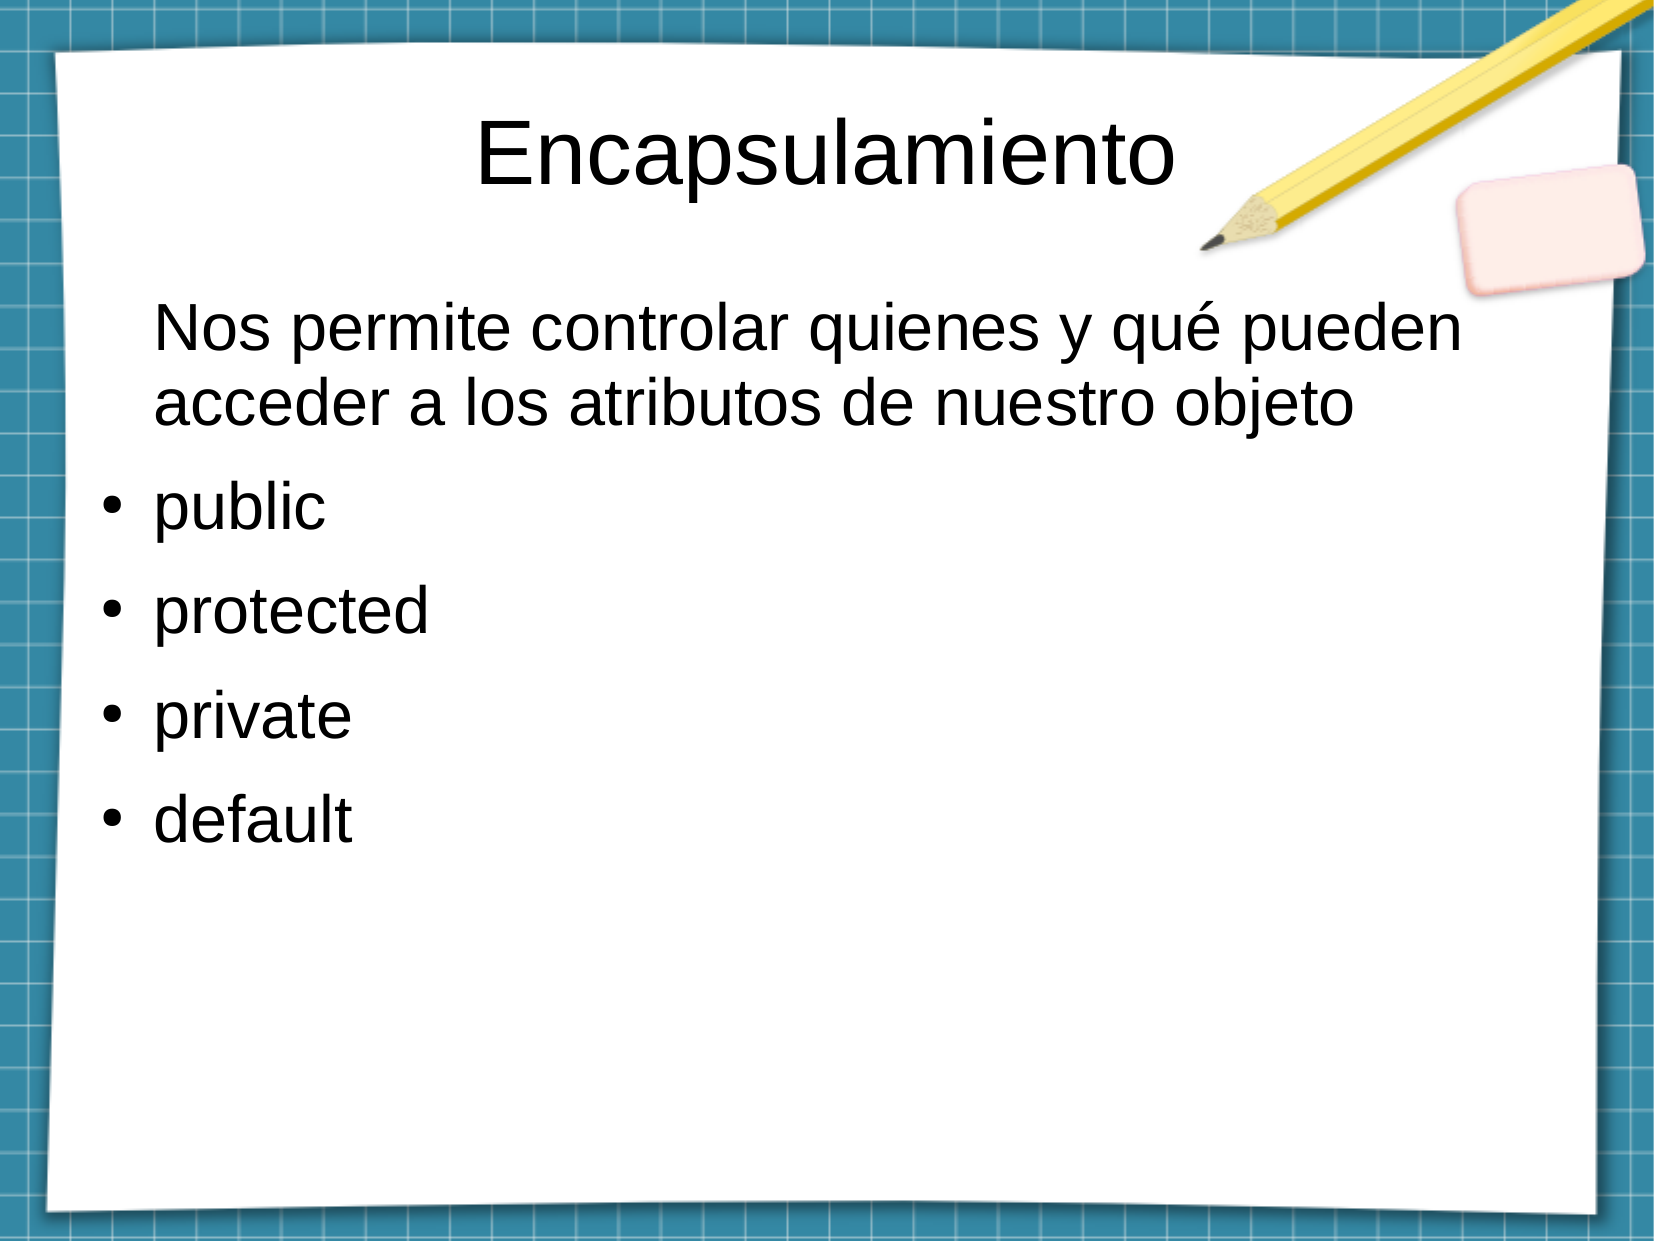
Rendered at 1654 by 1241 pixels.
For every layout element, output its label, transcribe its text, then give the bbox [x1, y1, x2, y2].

picture [0, 0, 1654, 1241]
title Encapsulamiento [82, 49, 1571, 257]
list Nos permite controlar quienes y qué pueden acceder a los atributos de nuestro objeto public protected private default [82, 290, 1571, 1010]
